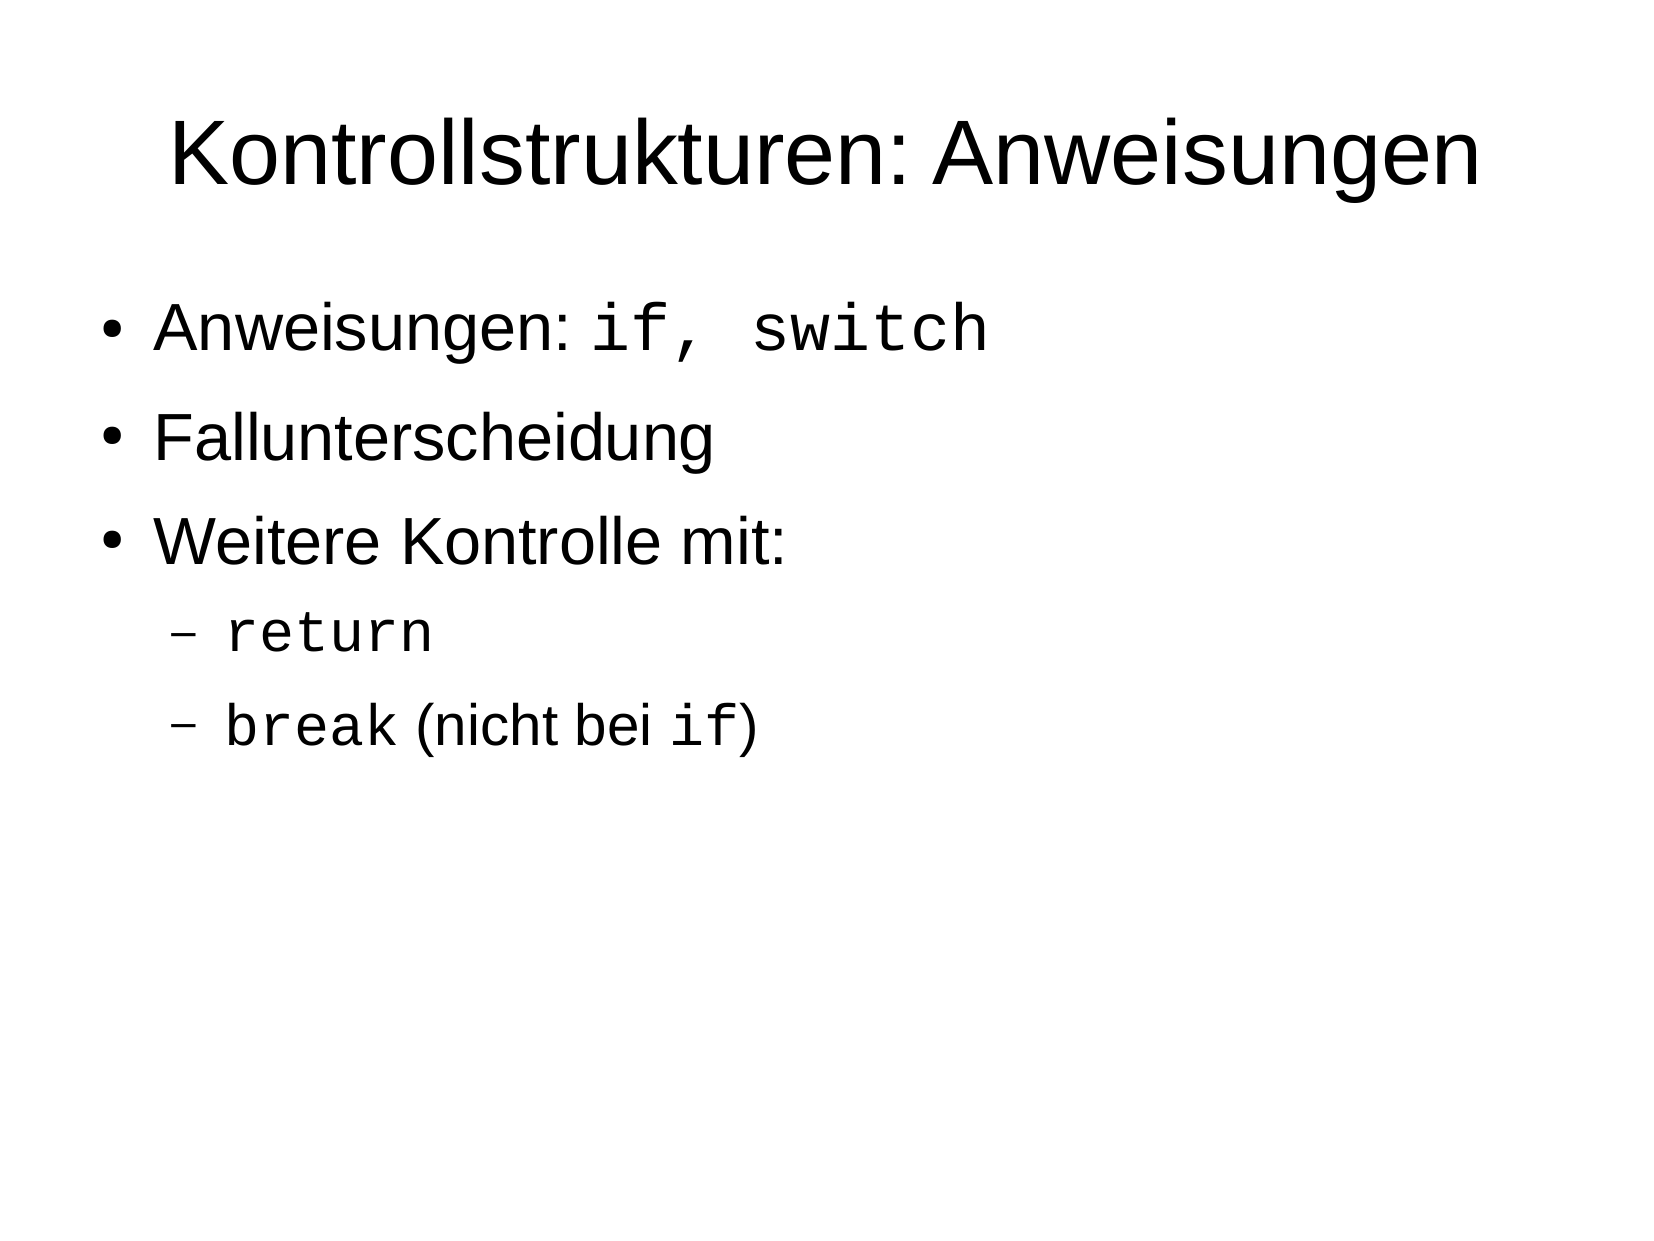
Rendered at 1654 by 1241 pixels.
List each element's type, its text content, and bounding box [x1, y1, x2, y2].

list Anweisungen: if, switch Fallunterscheidung Weitere Kontrolle mit: return break (nicht bei if) [82, 290, 1571, 1216]
title Kontrollstrukturen: Anweisungen [82, 49, 1571, 257]
